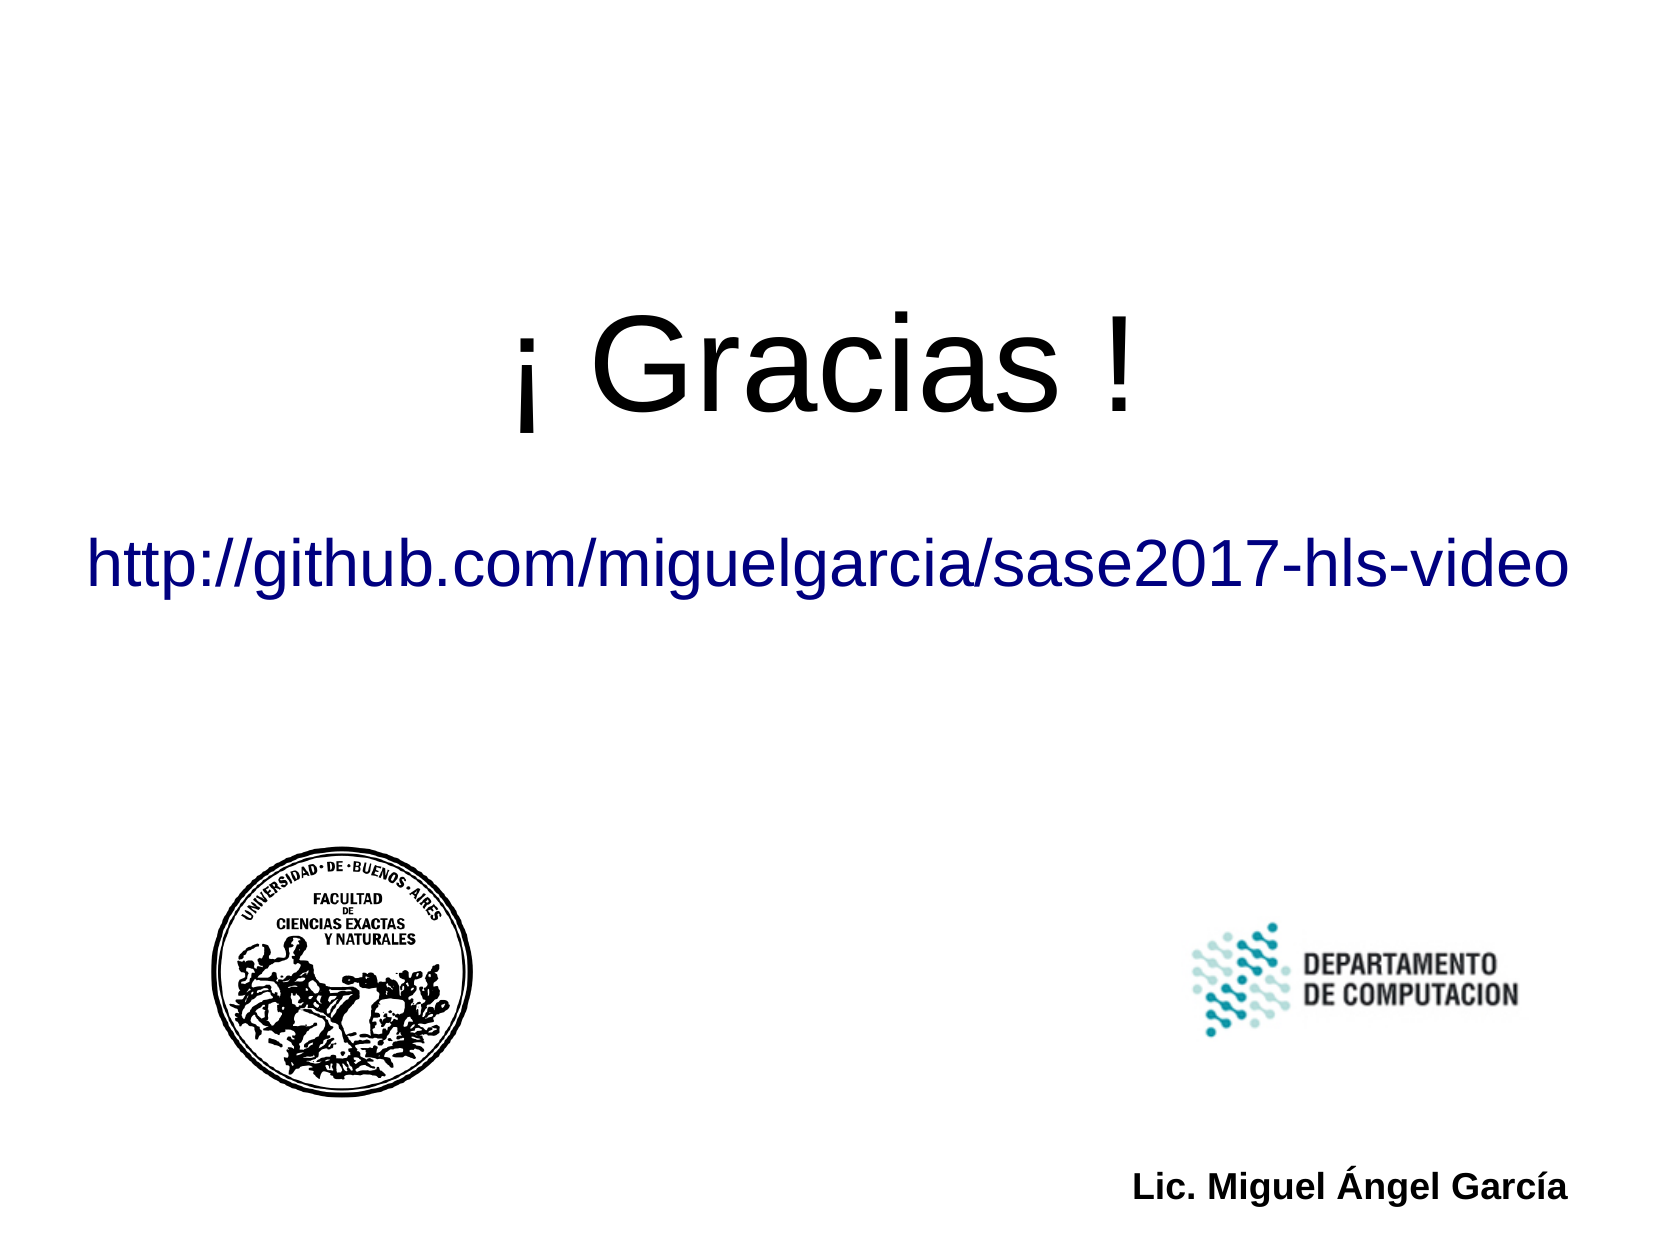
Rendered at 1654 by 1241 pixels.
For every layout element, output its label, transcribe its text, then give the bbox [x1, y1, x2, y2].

title ¡ Gracias ! [78, 249, 1567, 478]
picture [1181, 916, 1529, 1043]
picture [200, 840, 479, 1106]
text_box Lic. Miguel Ángel García [1117, 1158, 1617, 1217]
text_box http://github.com/miguelgarcia/sase2017-hls-video [9, 518, 1649, 609]
